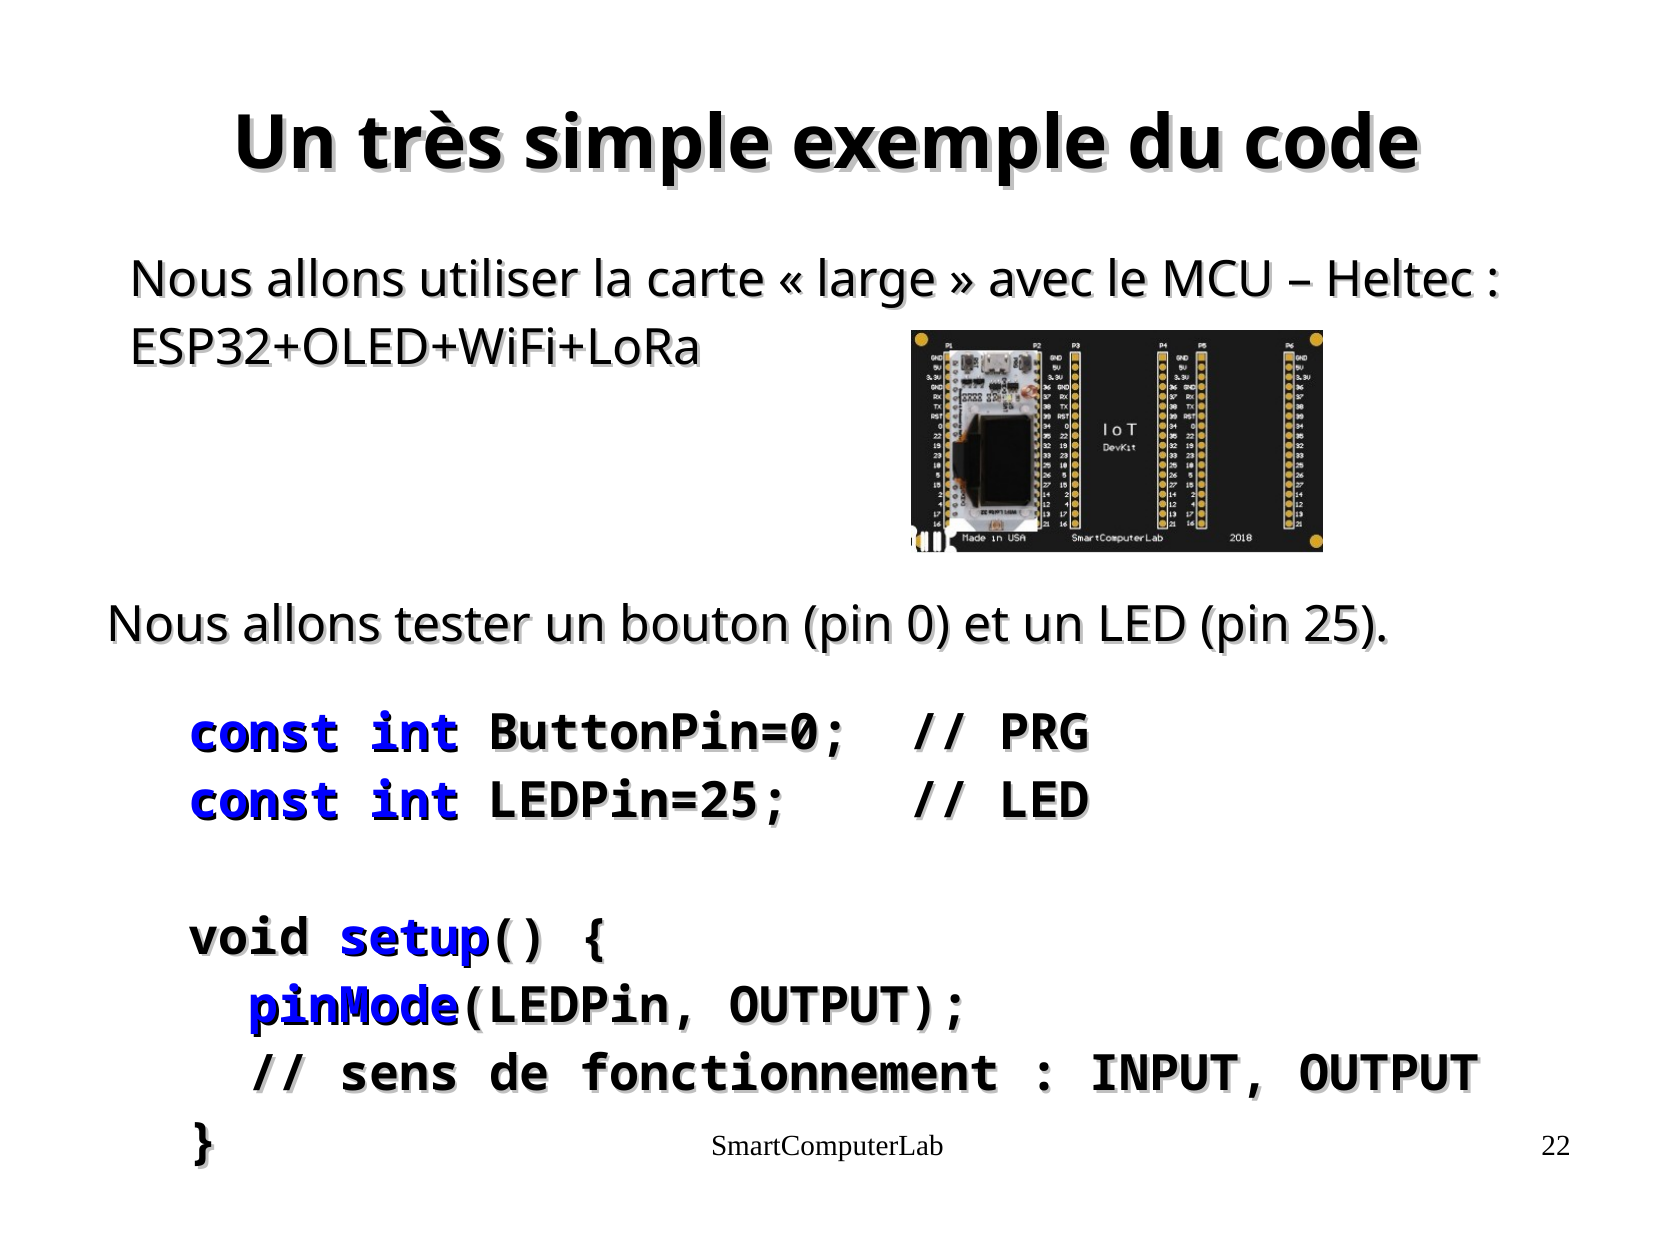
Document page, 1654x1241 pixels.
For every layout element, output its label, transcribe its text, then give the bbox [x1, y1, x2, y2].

text_box Nous allons tester un bouton (pin 0) et un LED (pin 25). [106, 559, 1595, 686]
title Un très simple exemple du code [82, 35, 1571, 129]
text_box Nous allons utiliser la carte « large » avec le MCU – Heltec : ESP32+OLED+WiFi+LoRa [129, 224, 1512, 398]
subtitle [82, 129, 1571, 850]
picture [911, 330, 1323, 553]
text_box const int ButtonPin=0; // PRG const int LEDPin=25; // LED void setup() { pinMode(LEDPin, OUTPUT); // sens de fonctionnement : INPUT, OUTPUT } [188, 697, 1536, 1172]
